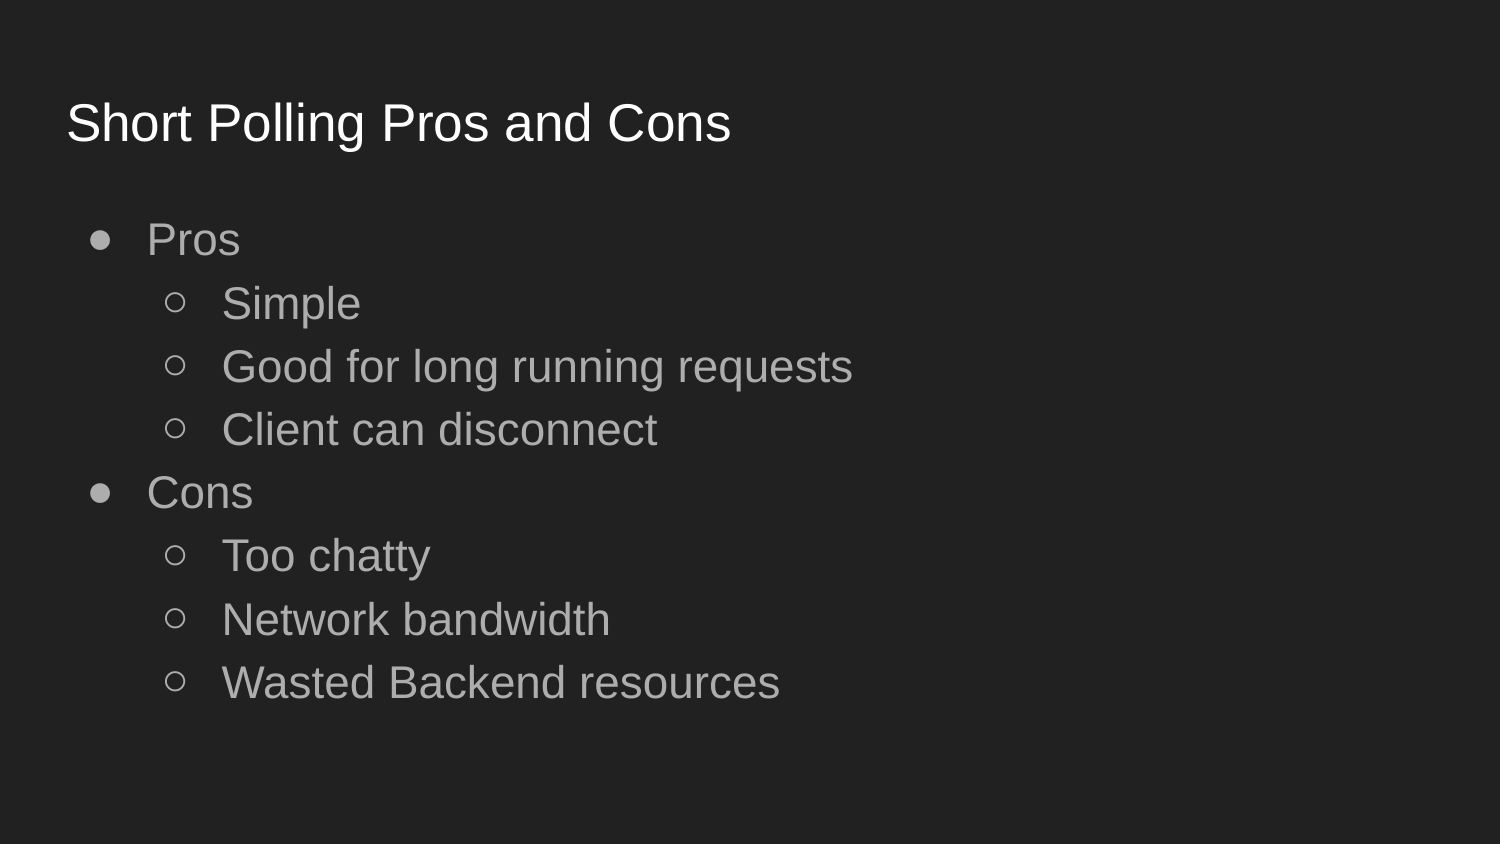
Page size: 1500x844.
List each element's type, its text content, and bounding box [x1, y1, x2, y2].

title Short Polling Pros and Cons [51, 72, 1449, 167]
list Pros Simple Good for long running requests Client can disconnect Cons Too chatty Network bandwidth Wasted Backend resources [56, 186, 1248, 732]
